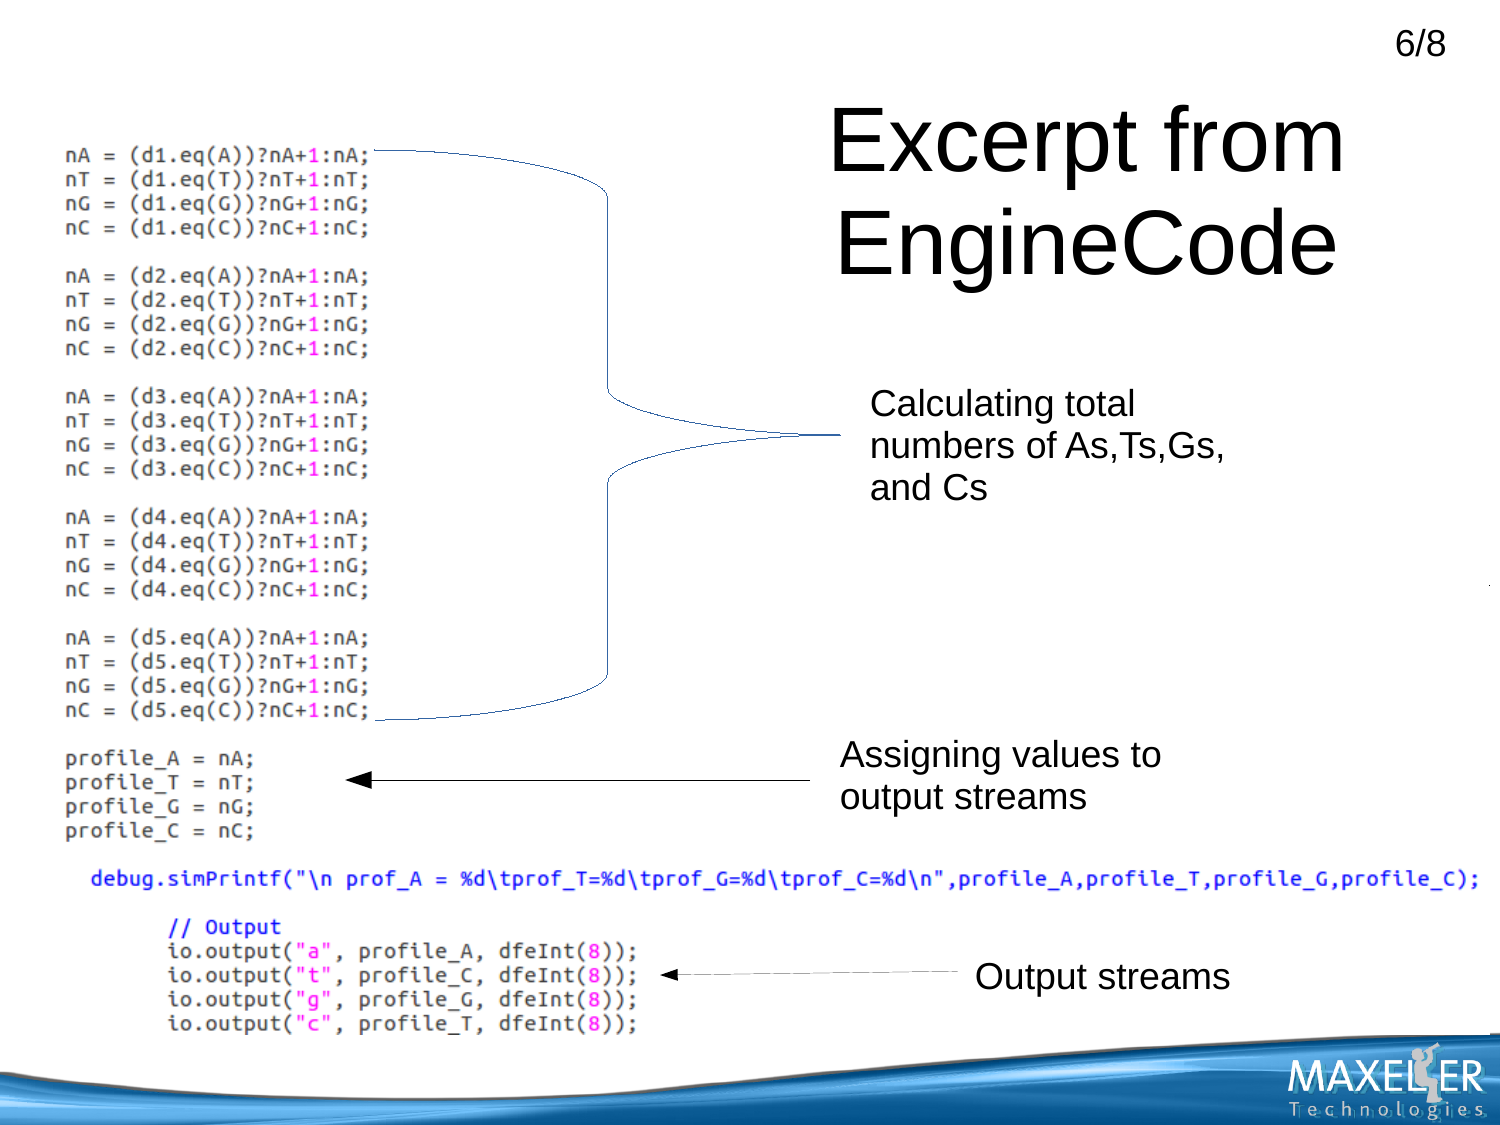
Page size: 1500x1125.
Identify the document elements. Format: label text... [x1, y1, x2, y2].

title Excerpt from EngineCode [690, 88, 1485, 294]
text_box Assigning values to output streams [825, 726, 1201, 826]
text_box Calculating total numbers of As,Ts,Gs, and Cs [855, 375, 1261, 516]
text_box 6/8 [1380, 15, 1486, 72]
picture [0, 134, 1500, 1125]
text_box Output streams [960, 948, 1321, 1006]
